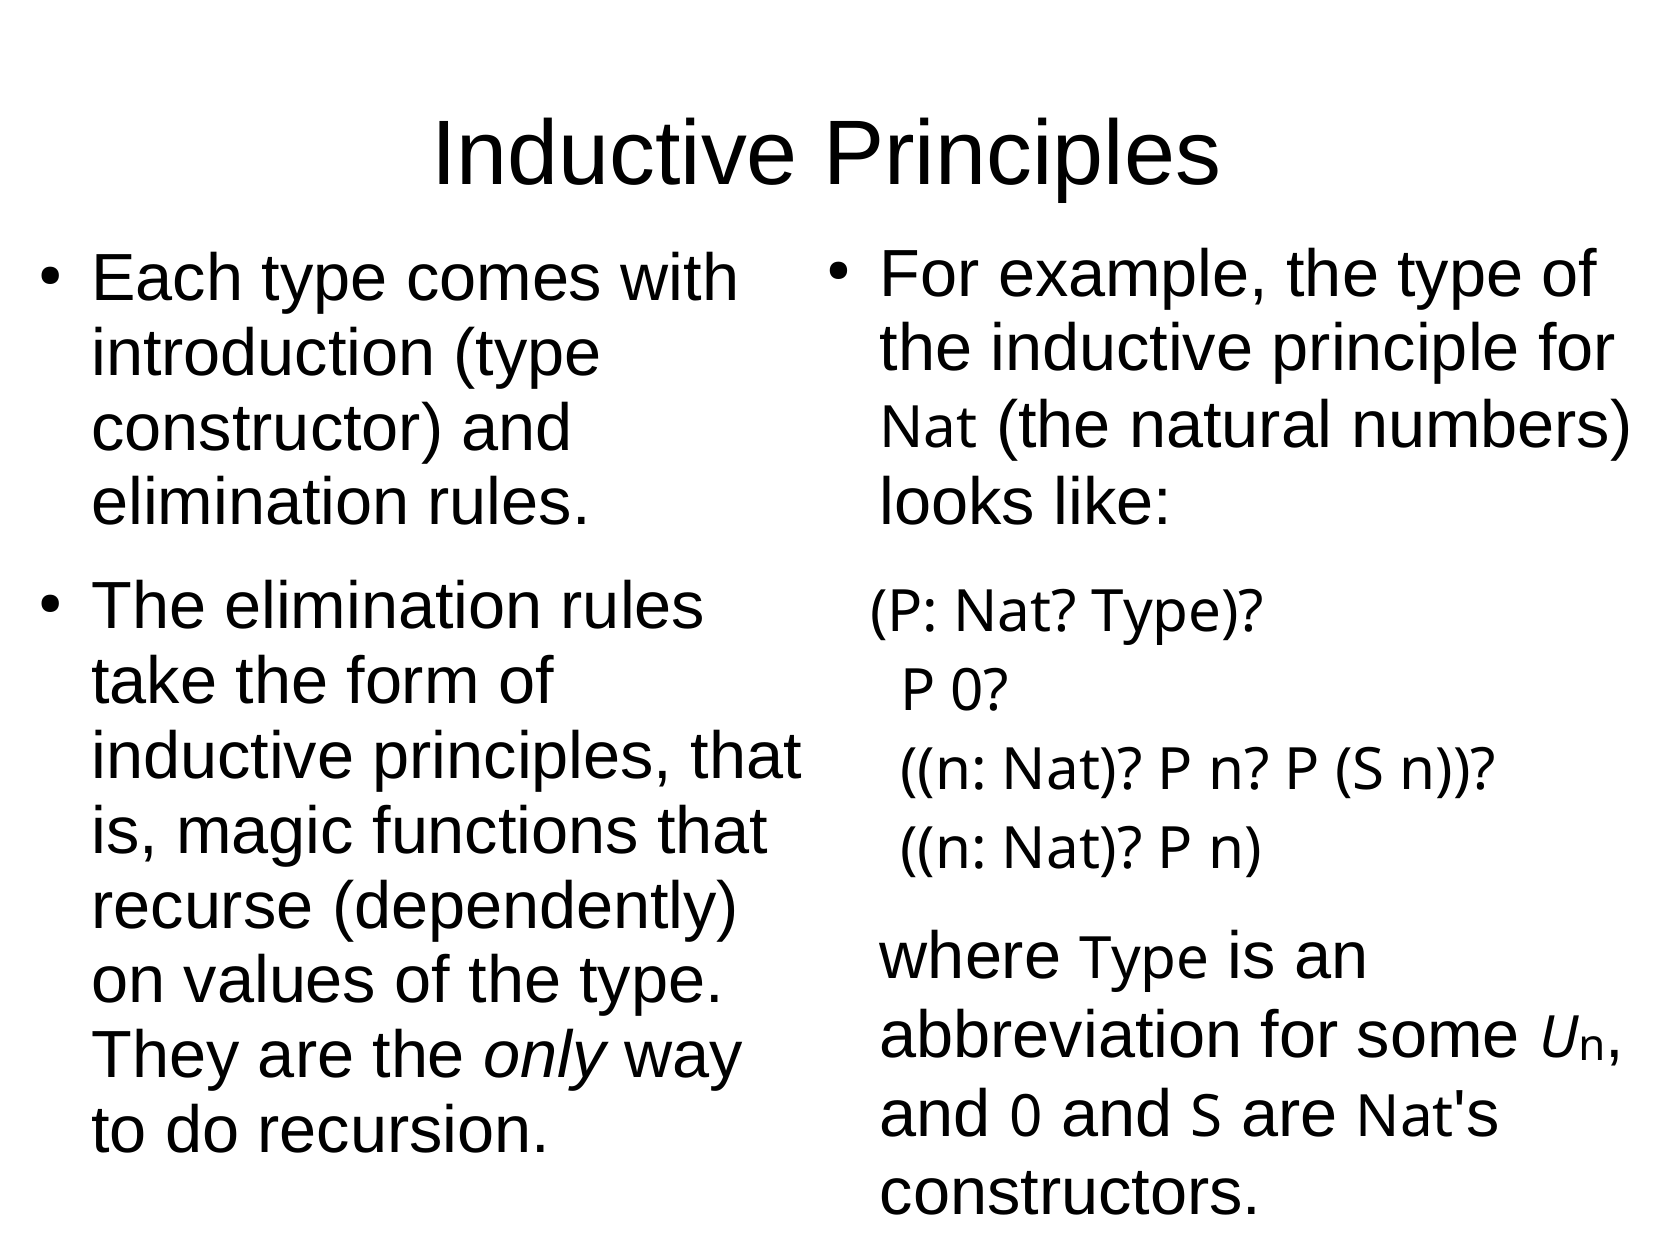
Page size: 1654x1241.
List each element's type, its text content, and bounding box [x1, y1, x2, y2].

list Each type comes with introduction (type constructor) and elimination rules. The elimination rules take the form of inductive principles, that is, magic functions that recurse (dependently) on values of the type. They are the only way to do recursion. [20, 240, 808, 1201]
title Inductive Principles [82, 49, 1571, 240]
list For example, the type of the inductive principle for Nat (the natural numbers) looks like: (P: Nat? Type)? P 0? ((n: Nat)? P n? P (S n))? ((n: Nat)? P n) where Type is an abbreviation for some Un, and 0 and S are Nat's constructors. [808, 235, 1649, 1211]
